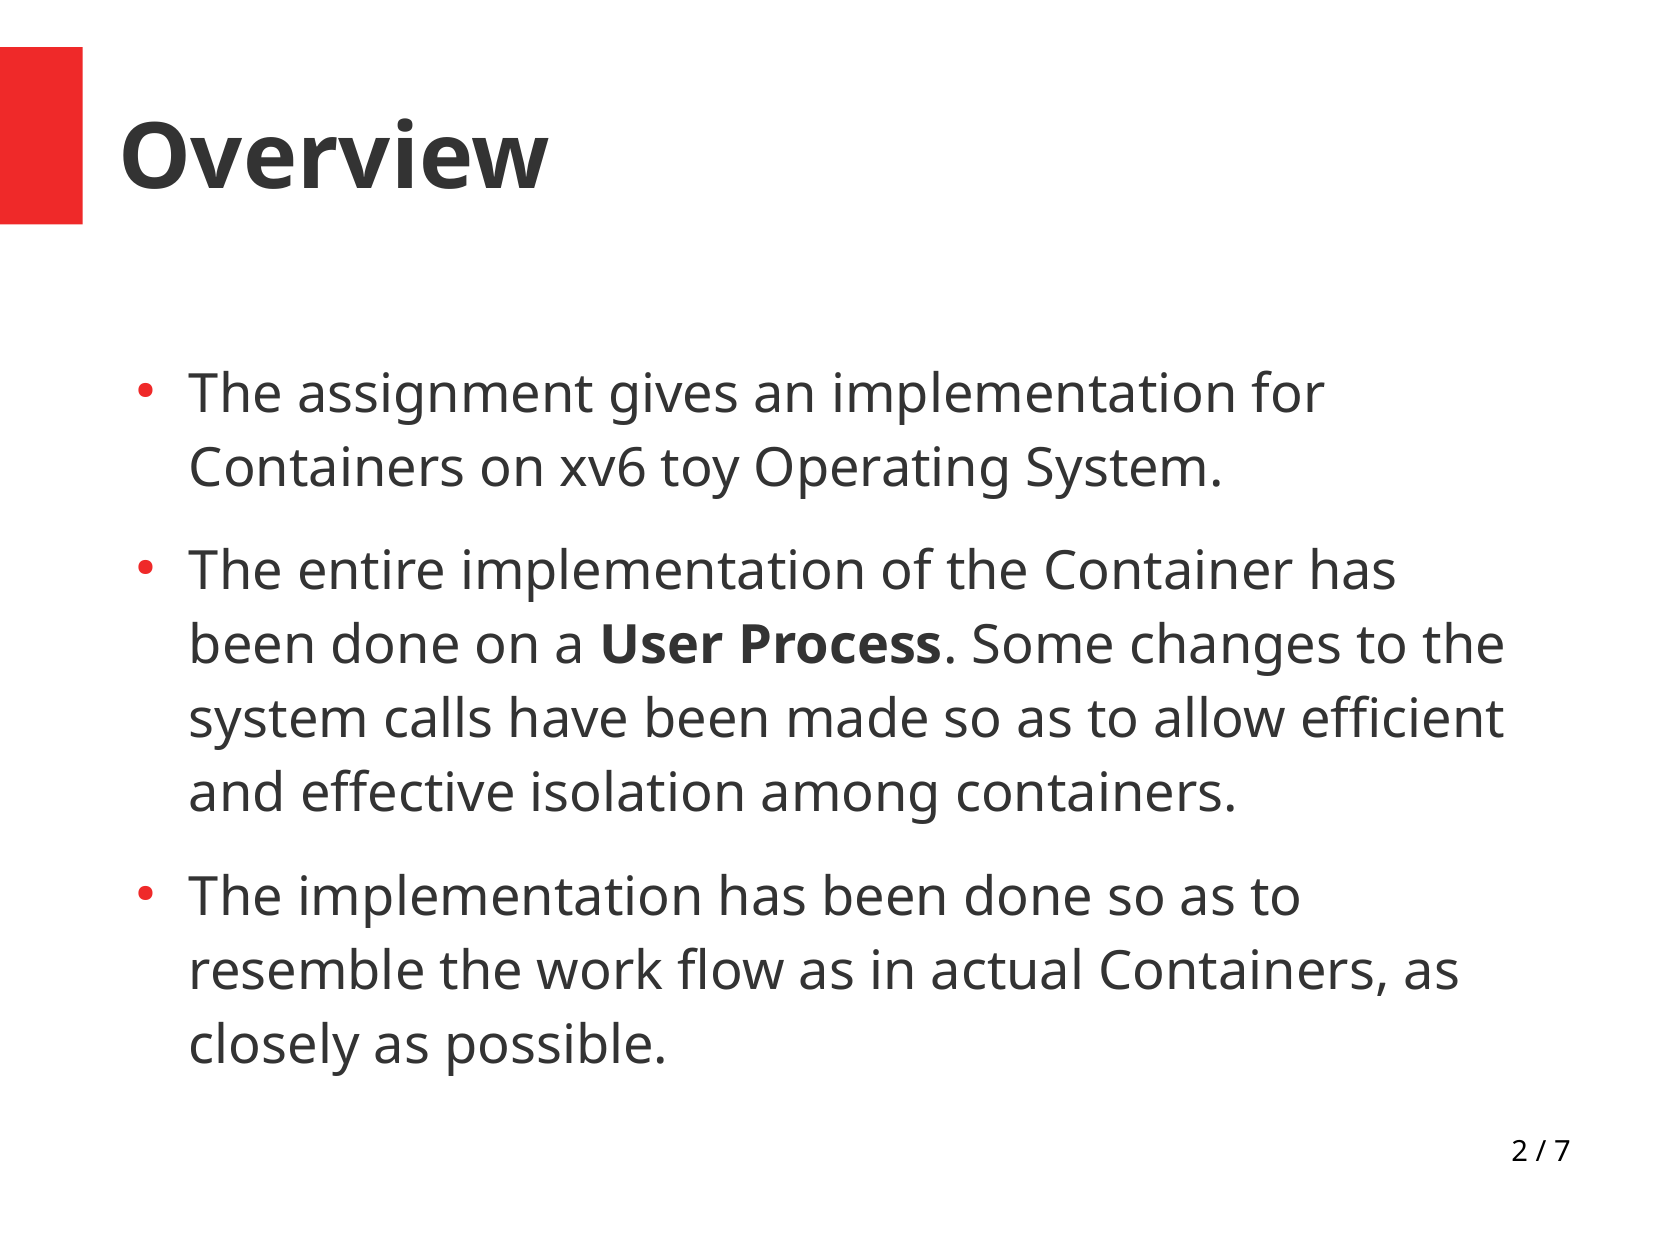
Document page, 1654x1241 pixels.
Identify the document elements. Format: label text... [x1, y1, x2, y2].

list The assignment gives an implementation for Containers on xv6 toy Operating System. The entire implementation of the Container has been done on a User Process. Some changes to the system calls have been made so as to allow efficient and effective isolation among containers. The implementation has been done so as to resemble the work flow as in actual Containers, as closely as possible. [118, 354, 1536, 1074]
title Overview [118, 49, 1571, 257]
